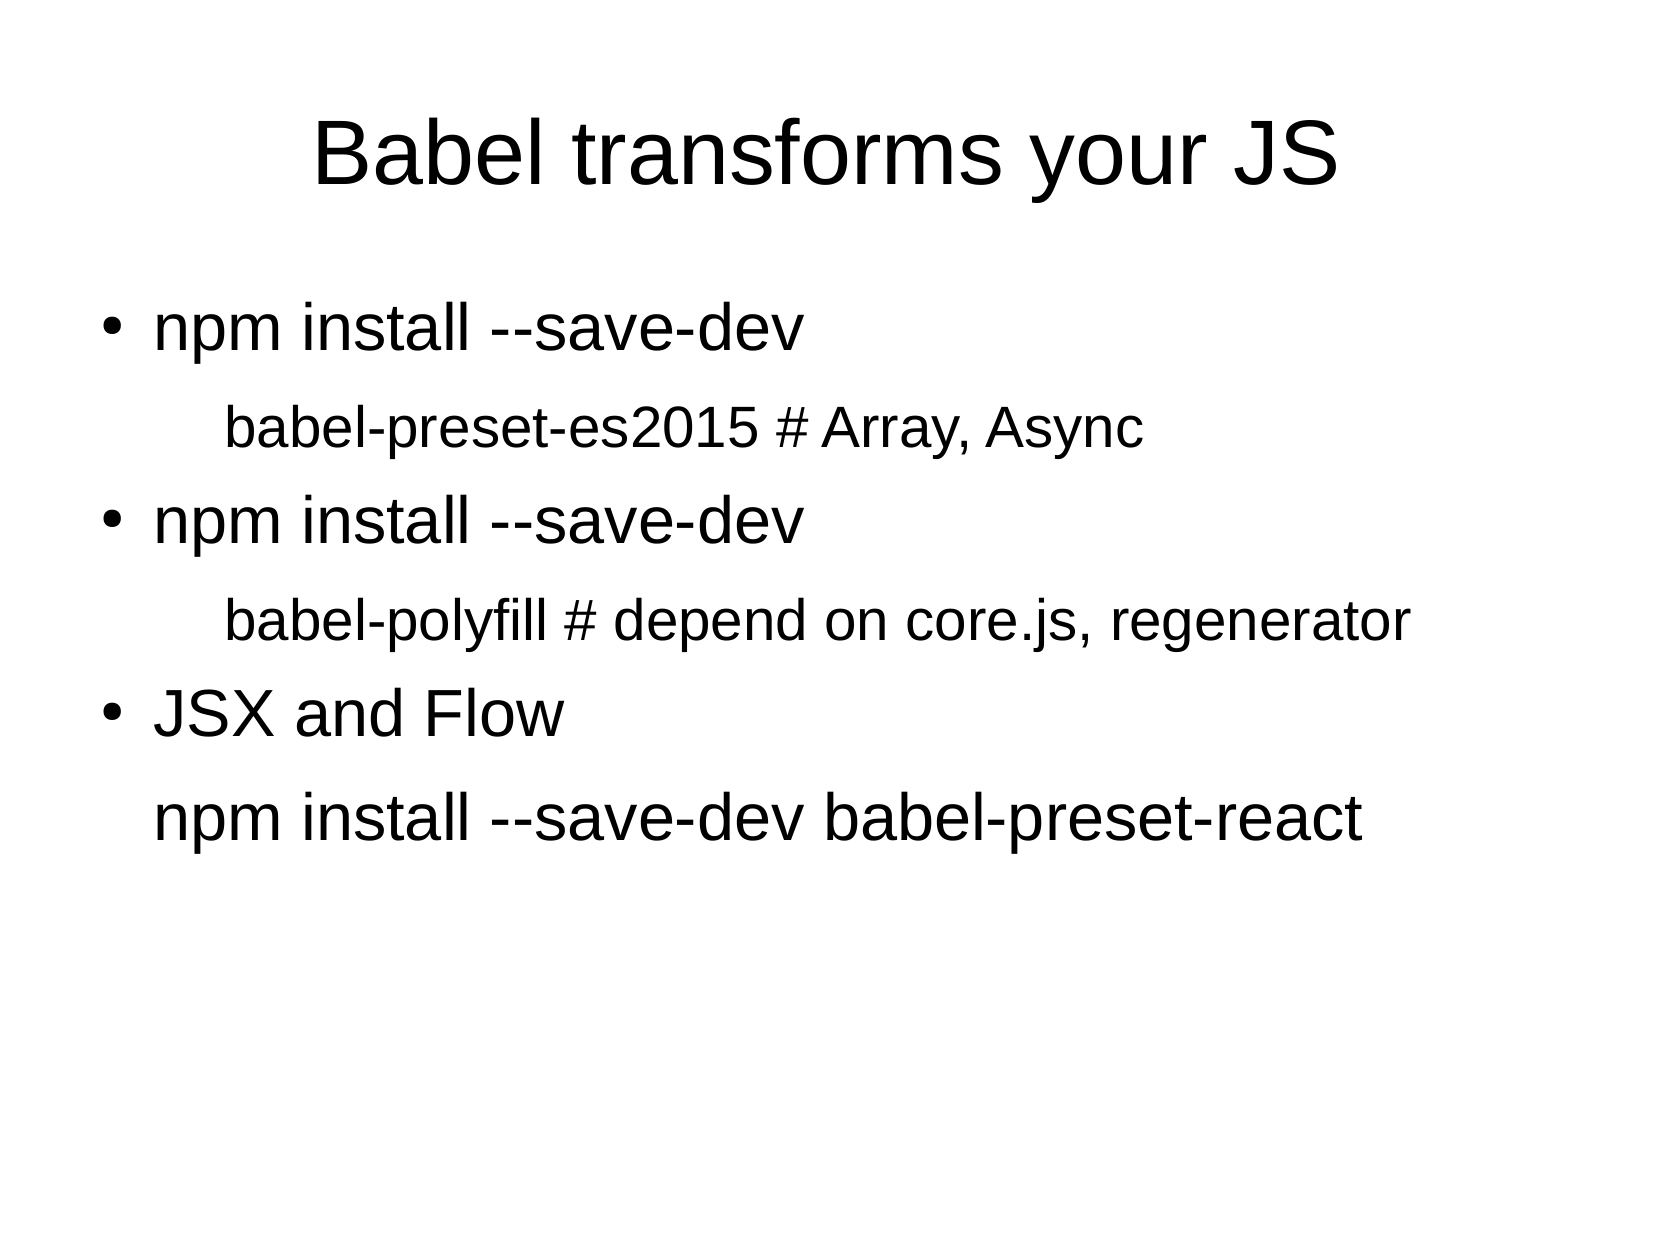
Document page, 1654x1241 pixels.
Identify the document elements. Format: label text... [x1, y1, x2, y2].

title Babel transforms your JS [82, 49, 1571, 257]
list npm install --save-dev babel-preset-es2015 # Array, Async npm install --save-dev babel-polyfill # depend on core.js, regenerator JSX and Flow npm install --save-dev babel-preset-react [82, 290, 1571, 1010]
